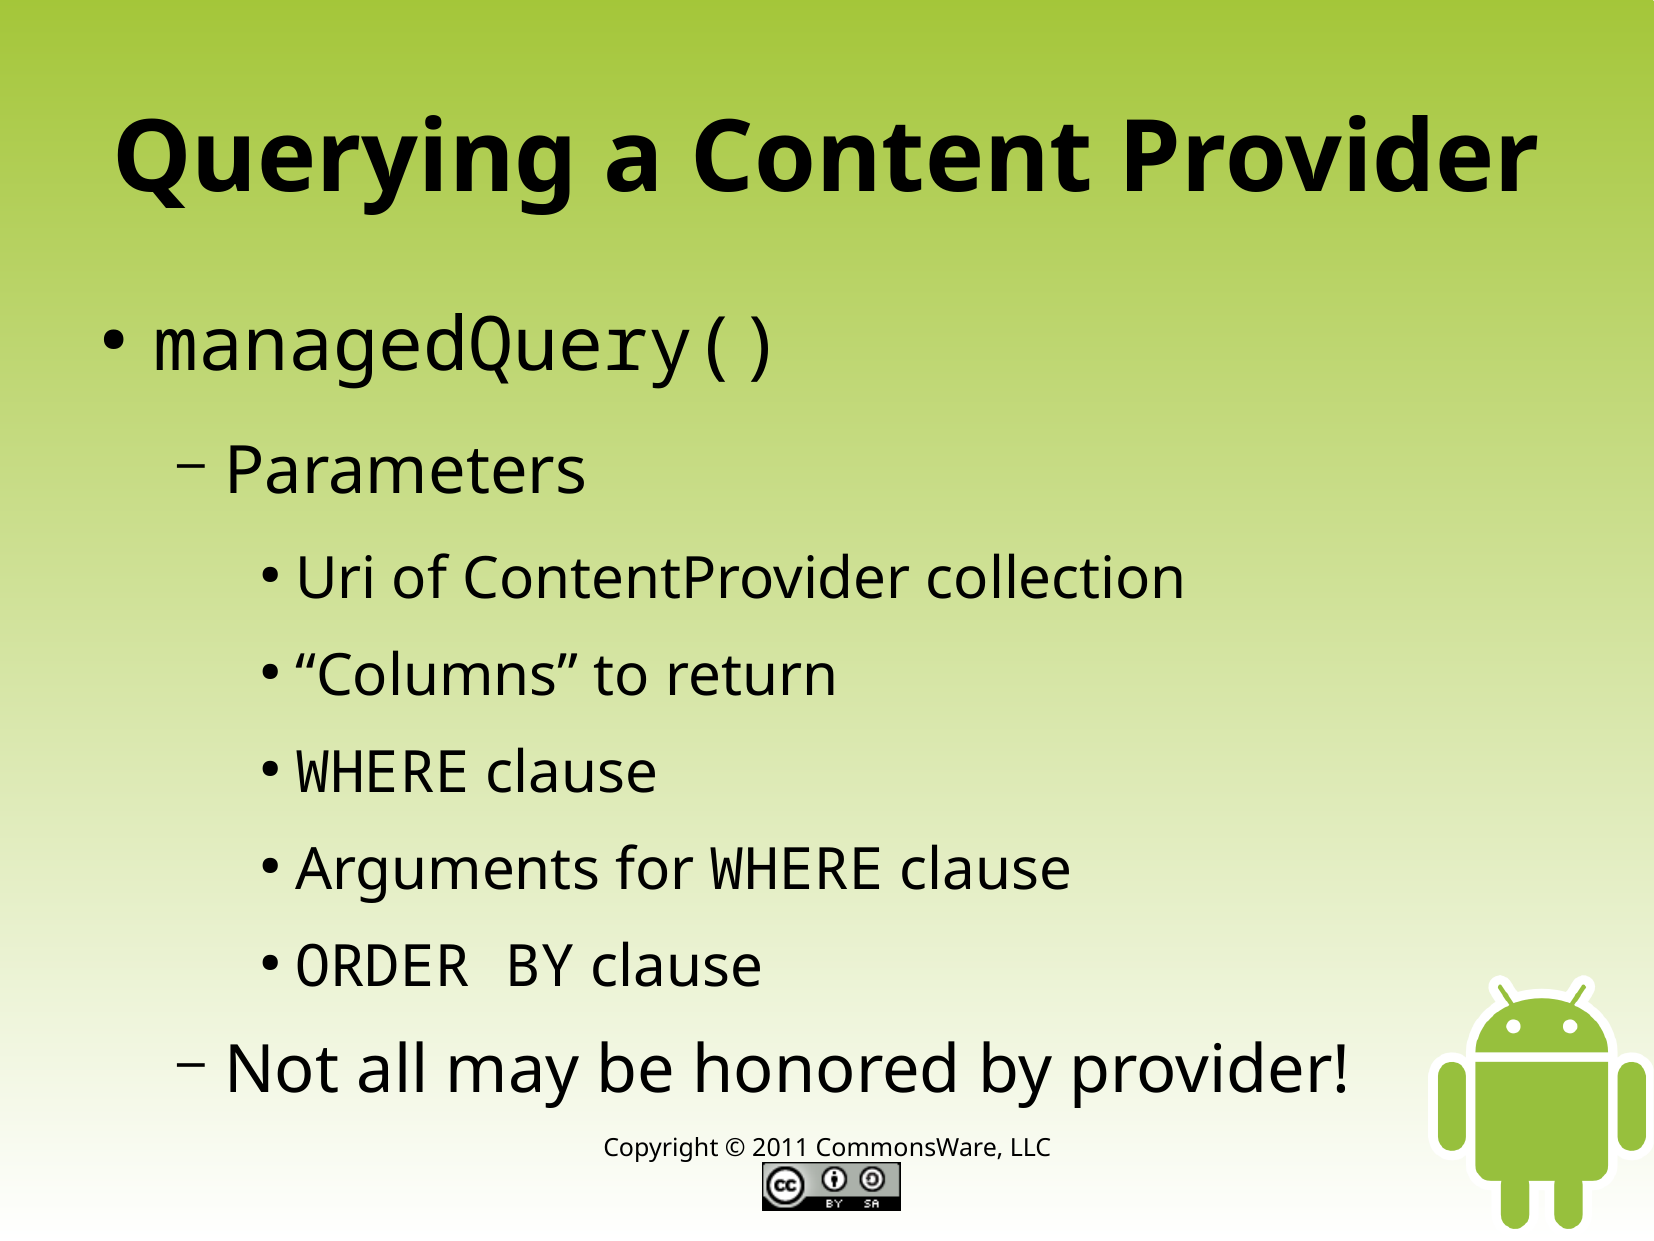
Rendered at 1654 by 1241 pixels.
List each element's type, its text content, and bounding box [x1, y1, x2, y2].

list managedQuery() Parameters Uri of ContentProvider collection “Columns” to return WHERE clause Arguments for WHERE clause ORDER BY clause Not all may be honored by provider! [82, 290, 1571, 1109]
title Querying a Content Provider [82, 49, 1571, 257]
picture [762, 1162, 901, 1211]
picture [1428, 975, 1654, 1238]
